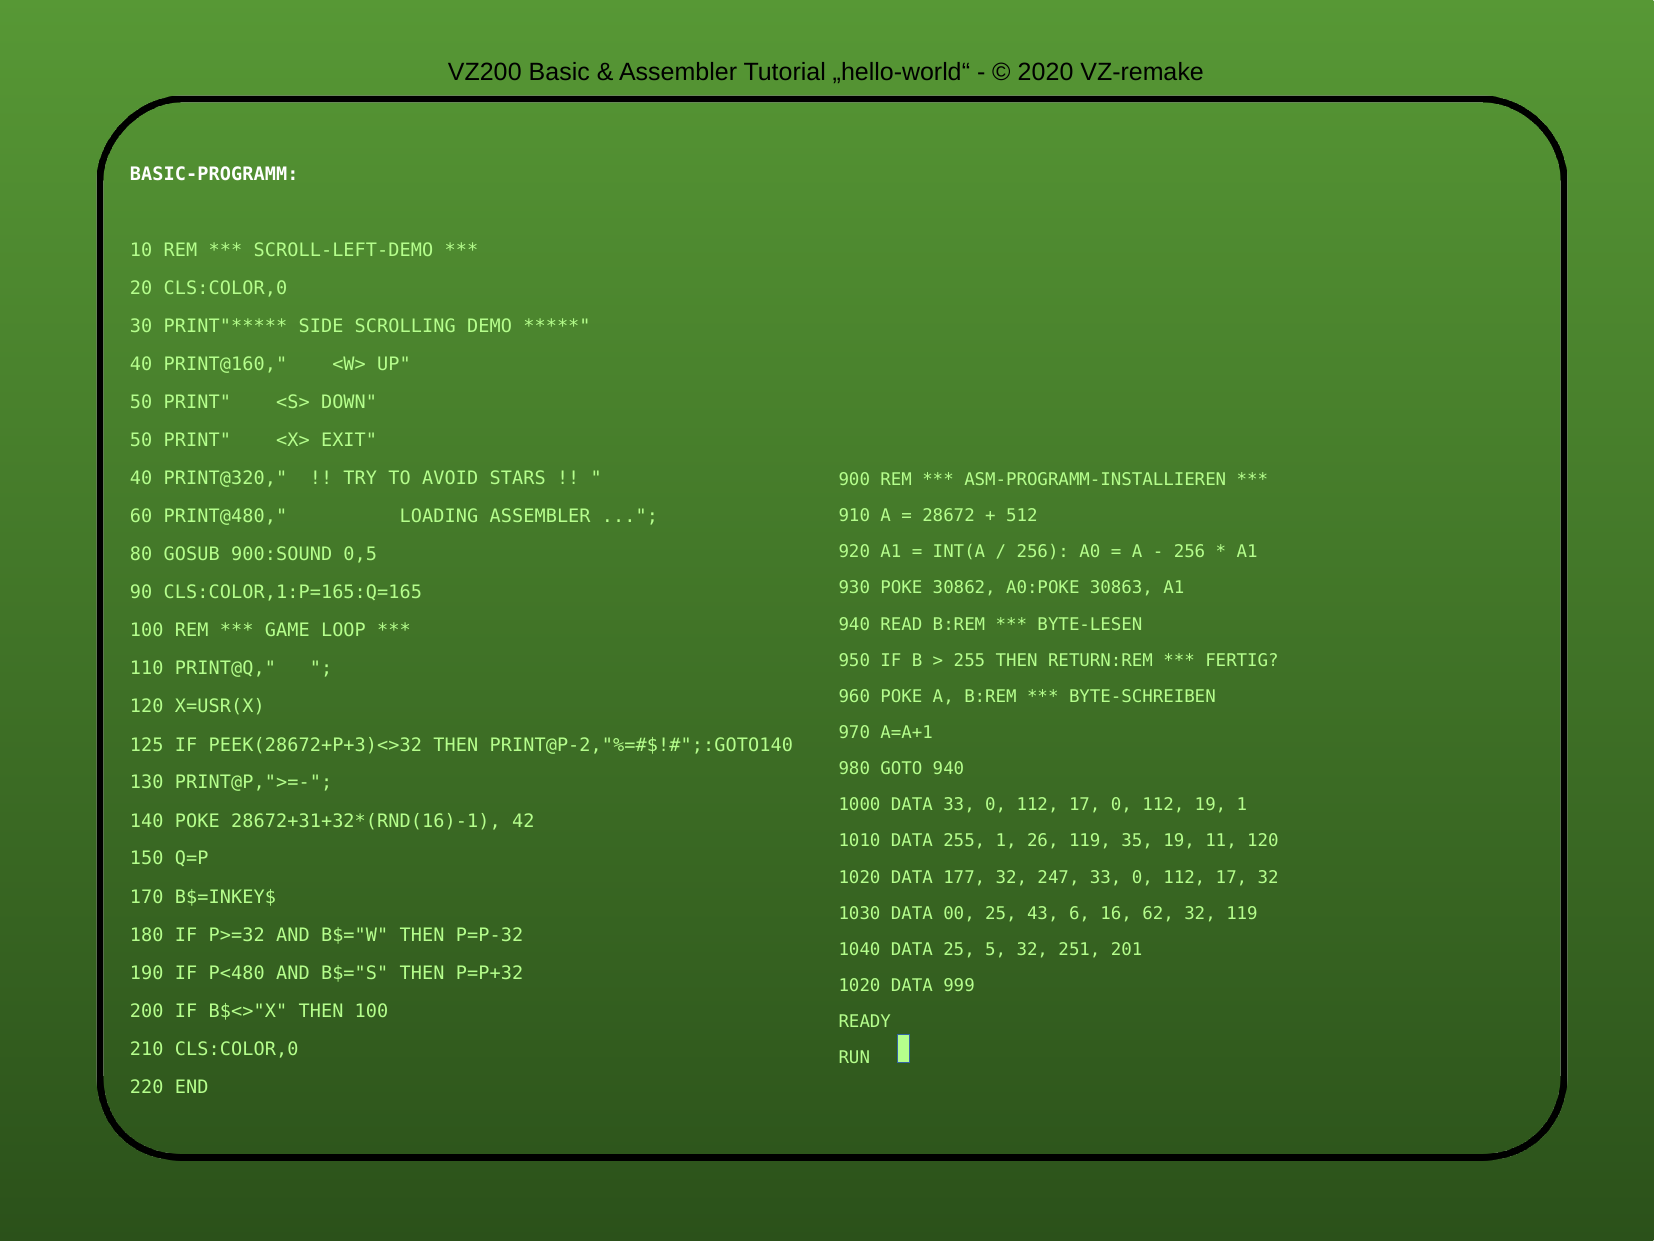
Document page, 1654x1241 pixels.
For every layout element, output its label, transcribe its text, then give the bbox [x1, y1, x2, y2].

title VZ200 Basic & Assembler Tutorial „hello-world“ - © 2020 VZ-remake [82, 49, 1571, 95]
picture [59, 58, 1607, 1199]
list BASIC-PROGRAMM: 10 REM *** SCROLL-LEFT-DEMO *** 20 CLS:COLOR,0 30 PRINT"***** SIDE SCROLLING DEMO *****" 40 PRINT@160," <W> UP" 50 PRINT" <S> DOWN" 50 PRINT" <X> EXIT" 40 PRINT@320," !! TRY TO AVOID STARS !! " 60 PRINT@480," LOADING ASSEMBLER ..."; 80 GOSUB 900:SOUND 0,5 90 CLS:COLOR,1:P=165:Q=165 100 REM *** GAME LOOP *** 110 PRINT@Q," "; 120 X=USR(X) 125 IF PEEK(28672+P+3)<>32 THEN PRINT@P-2,"%=#$!#";:GOTO140 130 PRINT@P,">=-"; 140 POKE 28672+31+32*(RND(16)-1), 42 150 Q=P 170 B$=INKEY$ 180 IF P>=32 AND B$="W" THEN P=P-32 190 IF P<480 AND B$="S" THEN P=P+32 200 IF B$<>"X" THEN 100 210 CLS:COLOR,0 220 END [129, 141, 815, 1123]
list 900 REM *** ASM-PROGRAMM-INSTALLIEREN *** 910 A = 28672 + 512 920 A1 = INT(A / 256): A0 = A - 256 * A1 930 POKE 30862, A0:POKE 30863, A1 940 READ B:REM *** BYTE-LESEN 950 IF B > 255 THEN RETURN:REM *** FERTIG? 960 POKE A, B:REM *** BYTE-SCHREIBEN 970 A=A+1 980 GOTO 940 1000 DATA 33, 0, 112, 17, 0, 112, 19, 1 1010 DATA 255, 1, 26, 119, 35, 19, 11, 120 1020 DATA 177, 32, 247, 33, 0, 112, 17, 32 1030 DATA 00, 25, 43, 6, 16, 62, 32, 119 1040 DATA 25, 5, 32, 251, 201 1020 DATA 999 READY RUN [838, 448, 1583, 1075]
